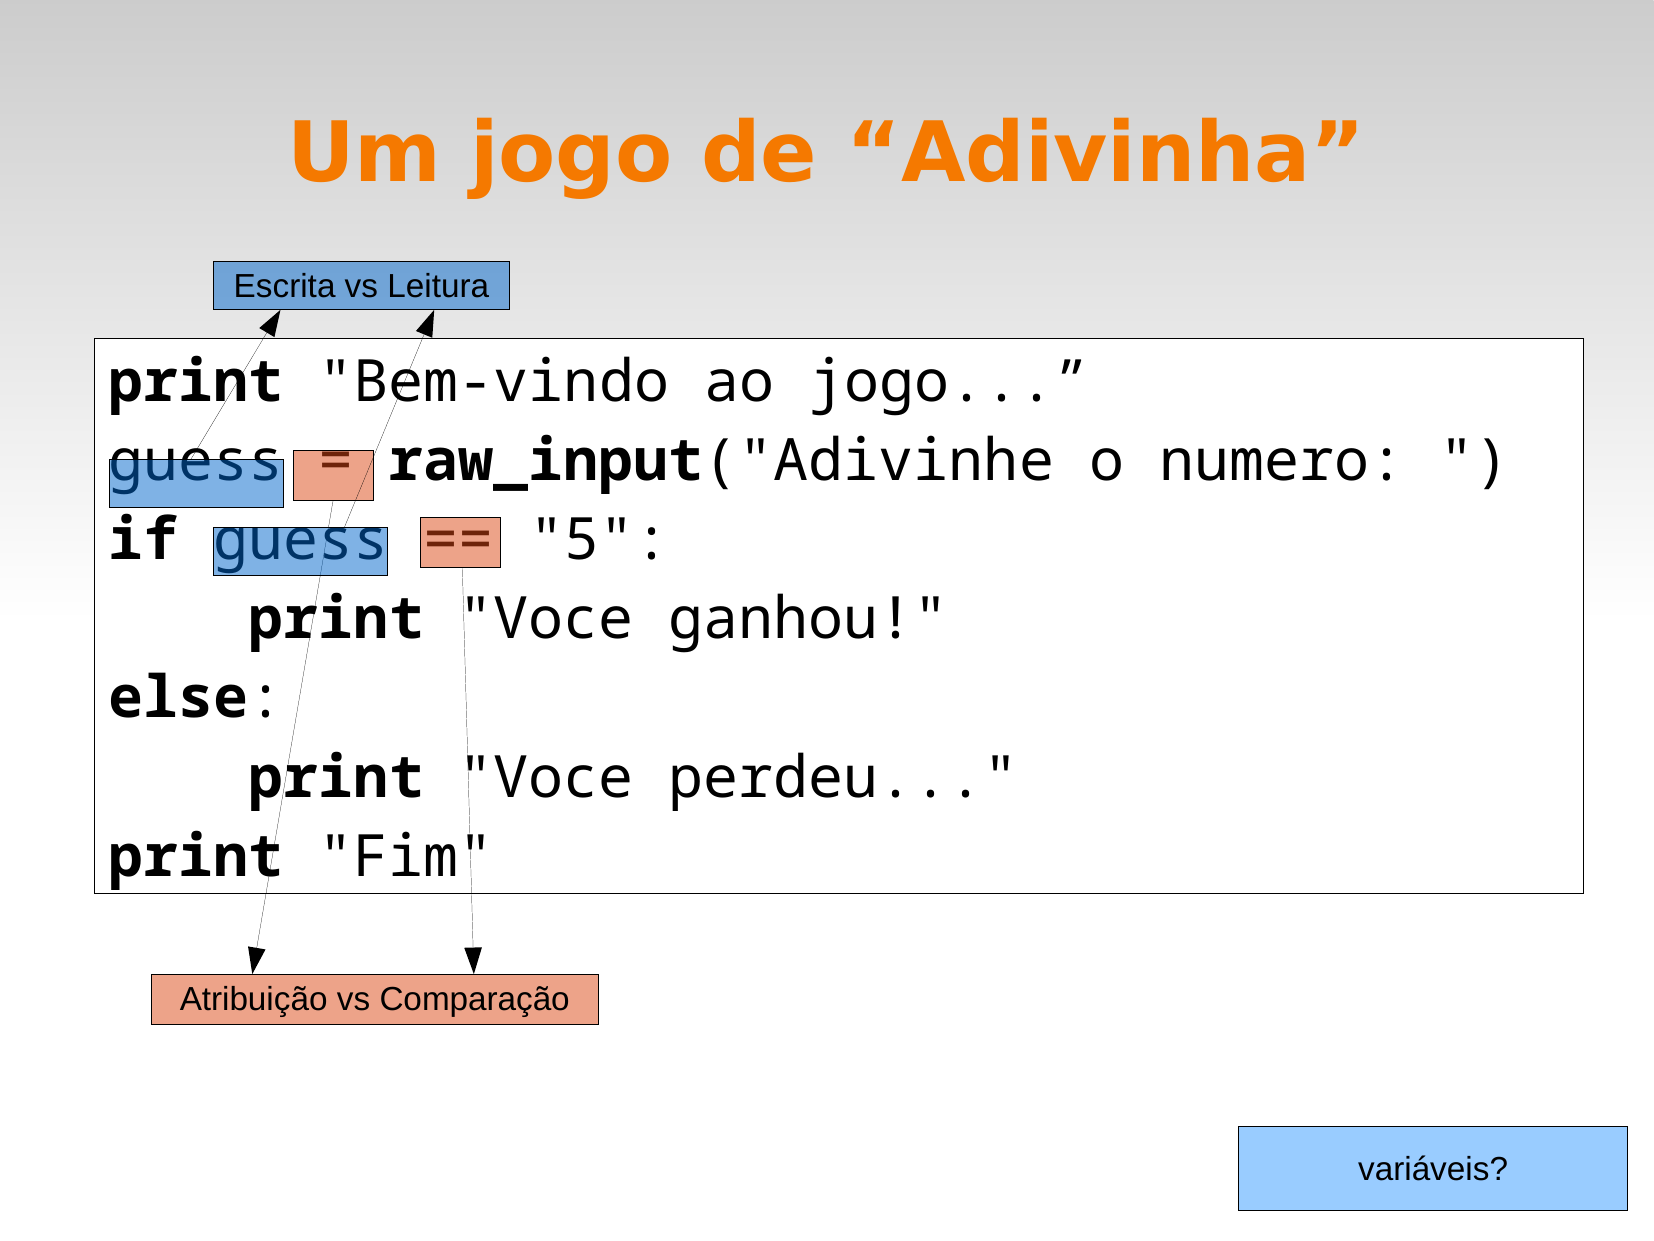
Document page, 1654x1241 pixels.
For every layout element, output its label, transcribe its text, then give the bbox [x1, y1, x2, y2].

text_box [293, 450, 374, 501]
text_box [109, 459, 284, 508]
text_box [356, 459, 374, 501]
text_box print "Bem-vindo ao jogo...” guess = raw_input("Adivinhe o numero: ") if guess == "5": print "Voce ganhou!" else: print "Voce perdeu..." print "Fim" [273, 374, 1584, 858]
text_box Escrita vs Leitura [213, 261, 510, 310]
text_box [420, 517, 501, 568]
text_box print "Bem-vindo ao jogo...” guess = raw_input("Adivinhe o numero: ") if guess == "5": print "Voce ganhou!" else: print "Voce perdeu..." print "Fim" [94, 374, 407, 858]
title Um jogo de “Adivinha” [82, 49, 1571, 257]
text_box Atribuição vs Comparação [151, 974, 599, 1025]
text_box [213, 527, 388, 576]
text_box variáveis? [1238, 1126, 1628, 1211]
